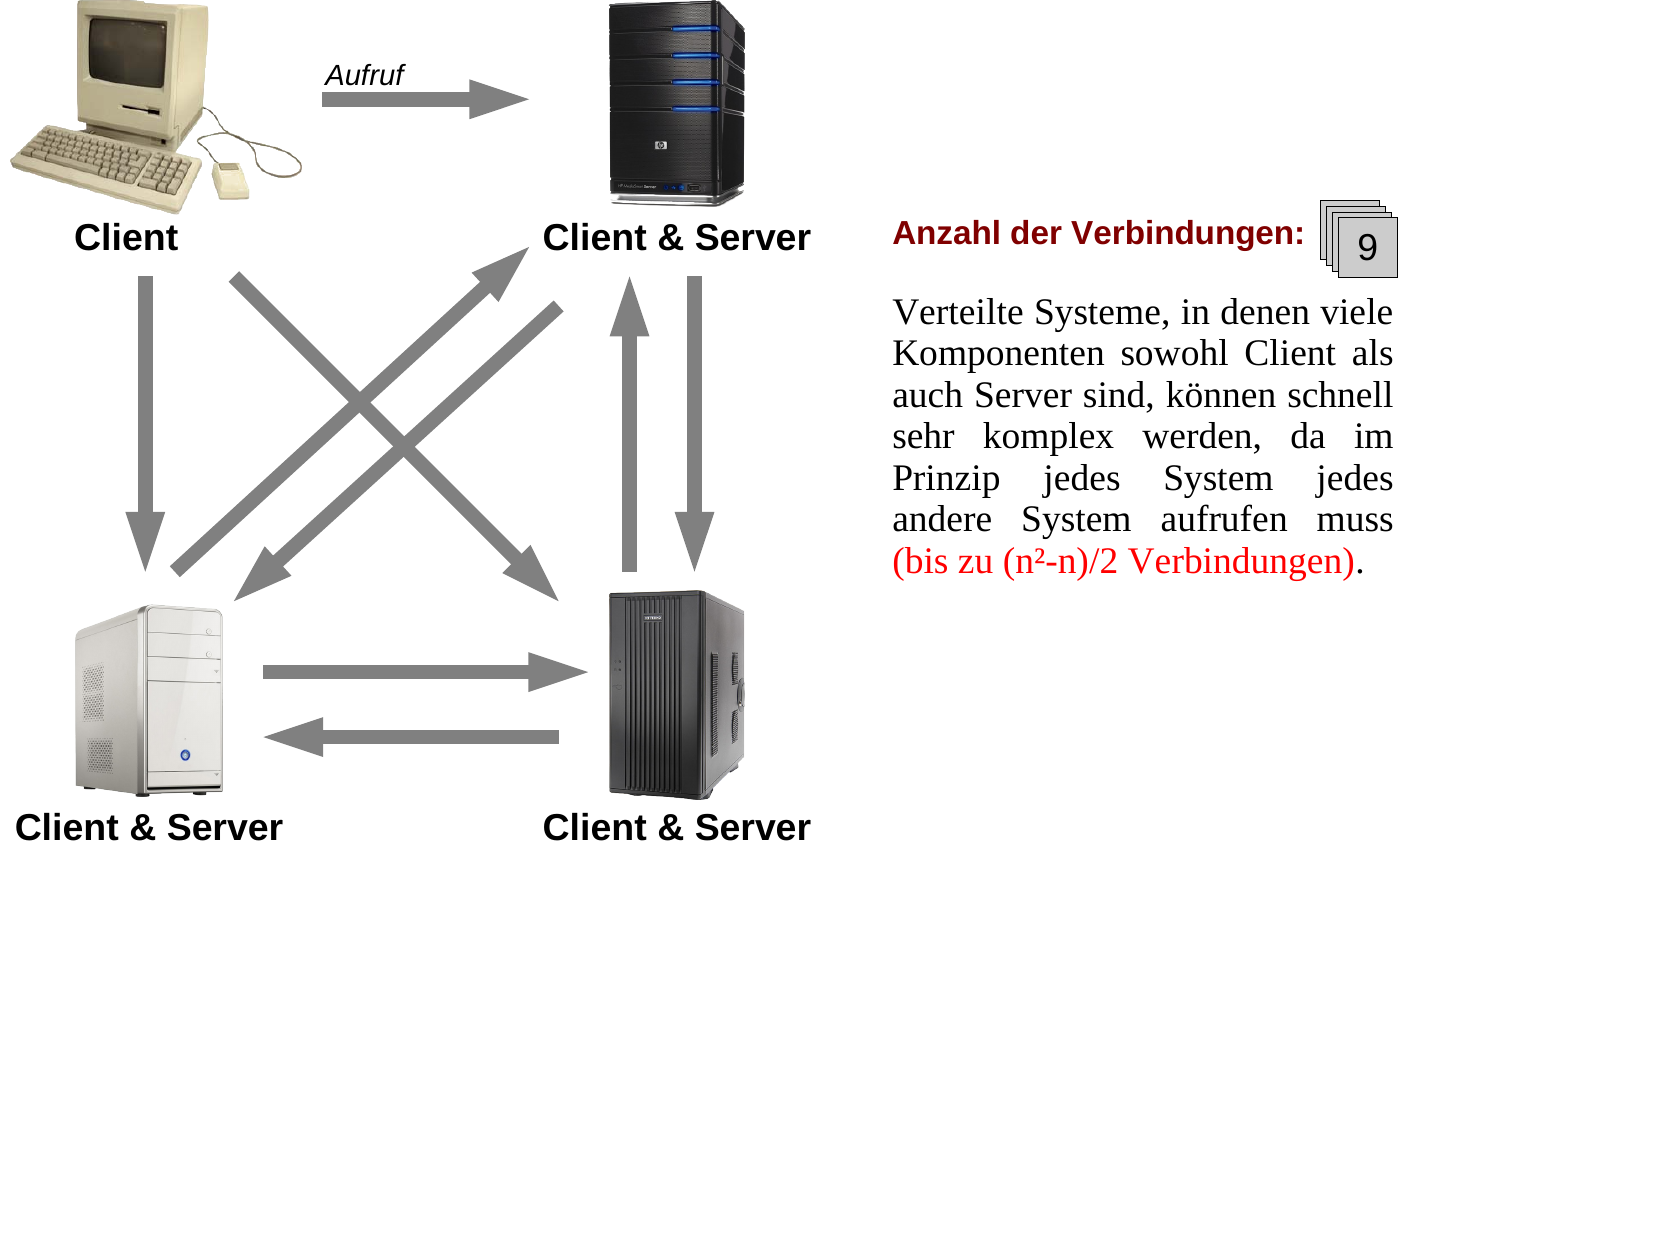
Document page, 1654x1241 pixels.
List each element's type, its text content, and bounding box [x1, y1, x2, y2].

text_box 4 [1332, 212, 1392, 272]
text_box Client & Server [527, 799, 827, 857]
picture [10, 0, 302, 215]
text_box Aufruf [310, 52, 419, 100]
text_box Anzahl der Verbindungen: [877, 207, 1320, 260]
text_box Verteilte Systeme, in denen viele Komponenten sowohl Client als auch Server sind, können schnell sehr komplex werden, da im Prinzip jedes System jedes andere System aufrufen muss (bis zu (n²-n)/2 Verbindungen). [877, 283, 1410, 601]
picture [608, 0, 745, 207]
text_box ? [1320, 200, 1380, 260]
picture [609, 590, 745, 799]
text_box 1 [1326, 206, 1386, 266]
picture [75, 604, 223, 797]
text_box Client & Server [527, 208, 827, 266]
text_box Client [29, 215, 224, 266]
text_box Client & Server [0, 799, 299, 857]
text_box 9 [1338, 217, 1398, 278]
